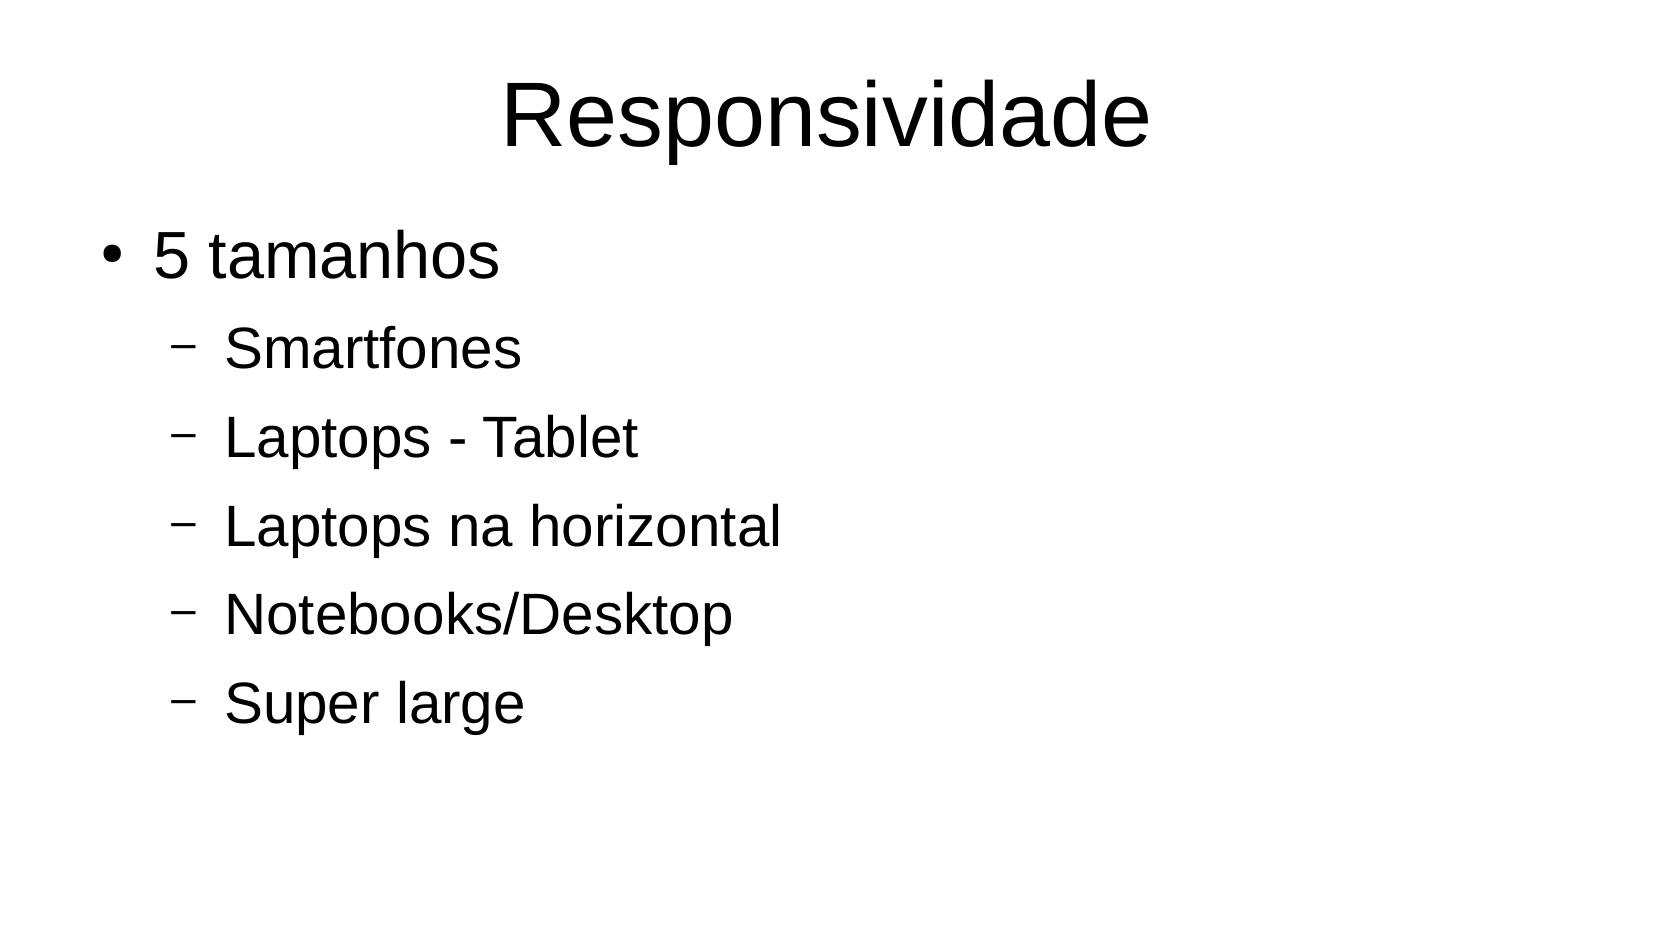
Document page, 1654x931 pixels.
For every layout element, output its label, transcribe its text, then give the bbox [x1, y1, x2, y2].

title Responsividade [82, 37, 1571, 193]
list 5 tamanhos Smartfones Laptops - Tablet Laptops na horizontal Notebooks/Desktop Super large [82, 217, 1571, 758]
